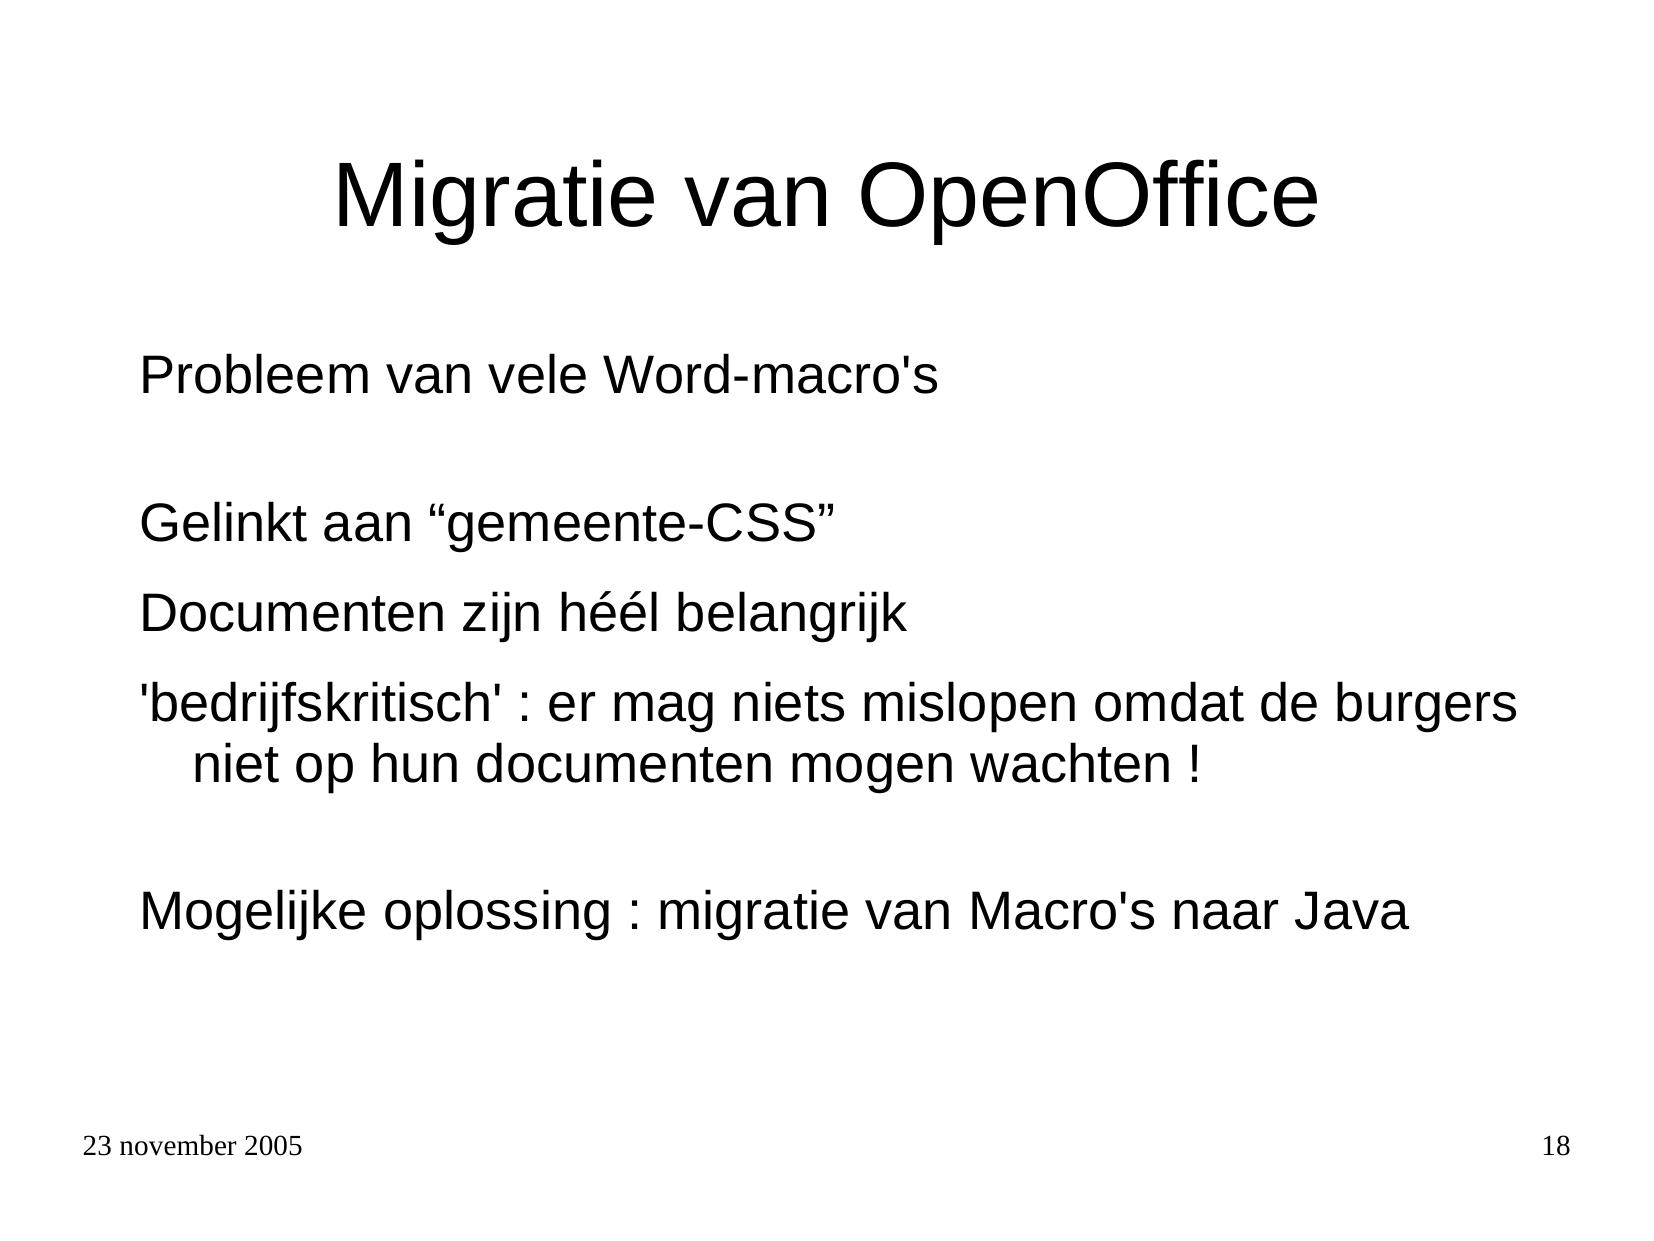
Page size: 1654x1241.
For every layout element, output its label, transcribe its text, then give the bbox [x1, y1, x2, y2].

title Migratie van OpenOffice [121, 91, 1534, 299]
list Probleem van vele Word-macro's Gelinkt aan “gemeente-CSS” Documenten zijn héél belangrijk 'bedrijfskritisch' : er mag niets mislopen omdat de burgers niet op hun documenten mogen wachten ! Mogelijke oplossing : migratie van Macro's naar Java [121, 344, 1534, 1127]
